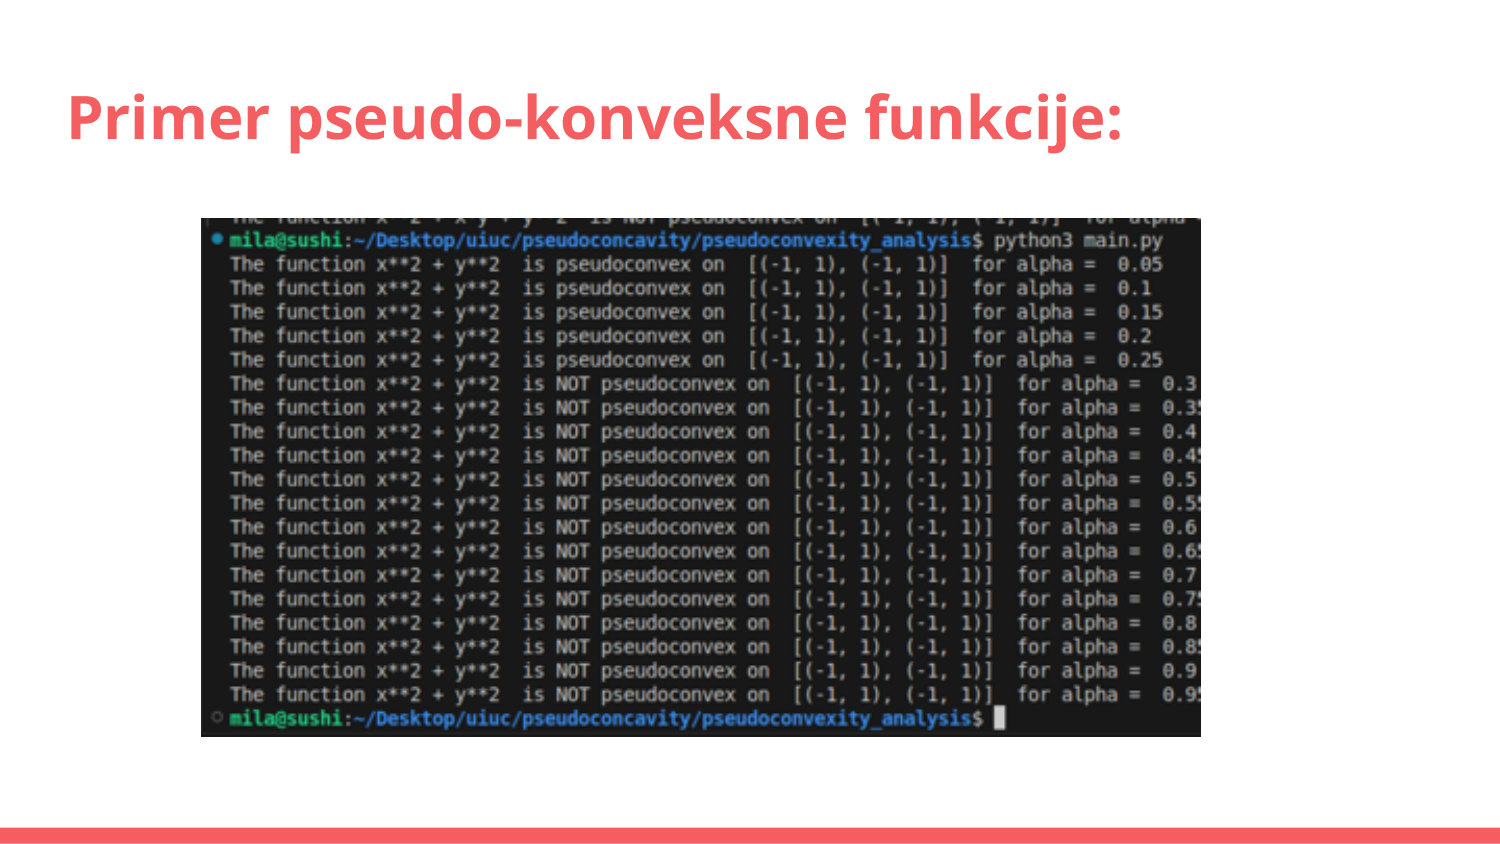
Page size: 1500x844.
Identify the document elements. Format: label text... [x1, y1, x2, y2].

title Primer pseudo-konveksne funkcije: [51, 64, 1449, 167]
picture [201, 218, 1201, 737]
